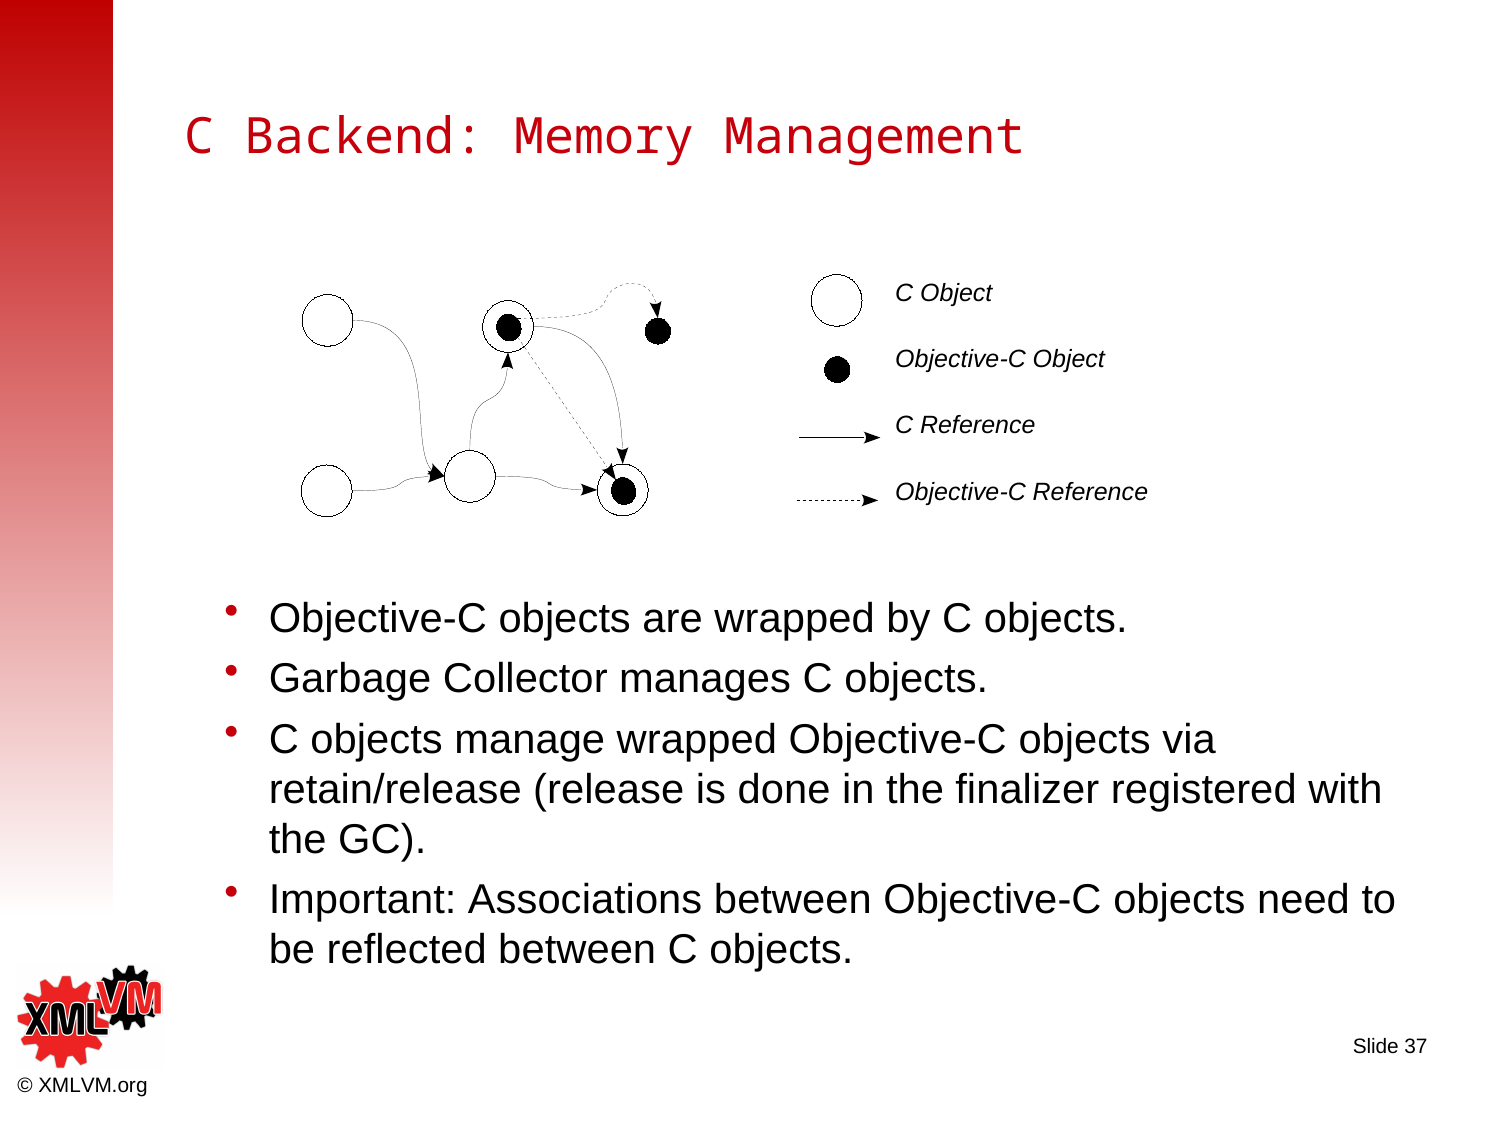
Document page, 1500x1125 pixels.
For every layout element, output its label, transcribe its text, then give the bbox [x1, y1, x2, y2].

text_box C Object [880, 268, 1056, 333]
text_box [824, 356, 850, 383]
text_box [645, 318, 671, 345]
title C Backend: Memory Management [170, 74, 1447, 199]
list Objective-C objects are wrapped by C objects. Garbage Collector manages C objects. C objects manage wrapped Objective-C objects via retain/release (release is done in the finalizer registered with the GC). Important: Associations between Objective-C objects need to be reflected between C objects. [224, 590, 1447, 1030]
text_box C Reference [880, 401, 1115, 466]
text_box [496, 314, 522, 341]
text_box Objective-C Reference [880, 467, 1270, 532]
text_box [611, 477, 636, 505]
text_box Objective-C Object [880, 335, 1211, 399]
picture [16, 964, 164, 1069]
